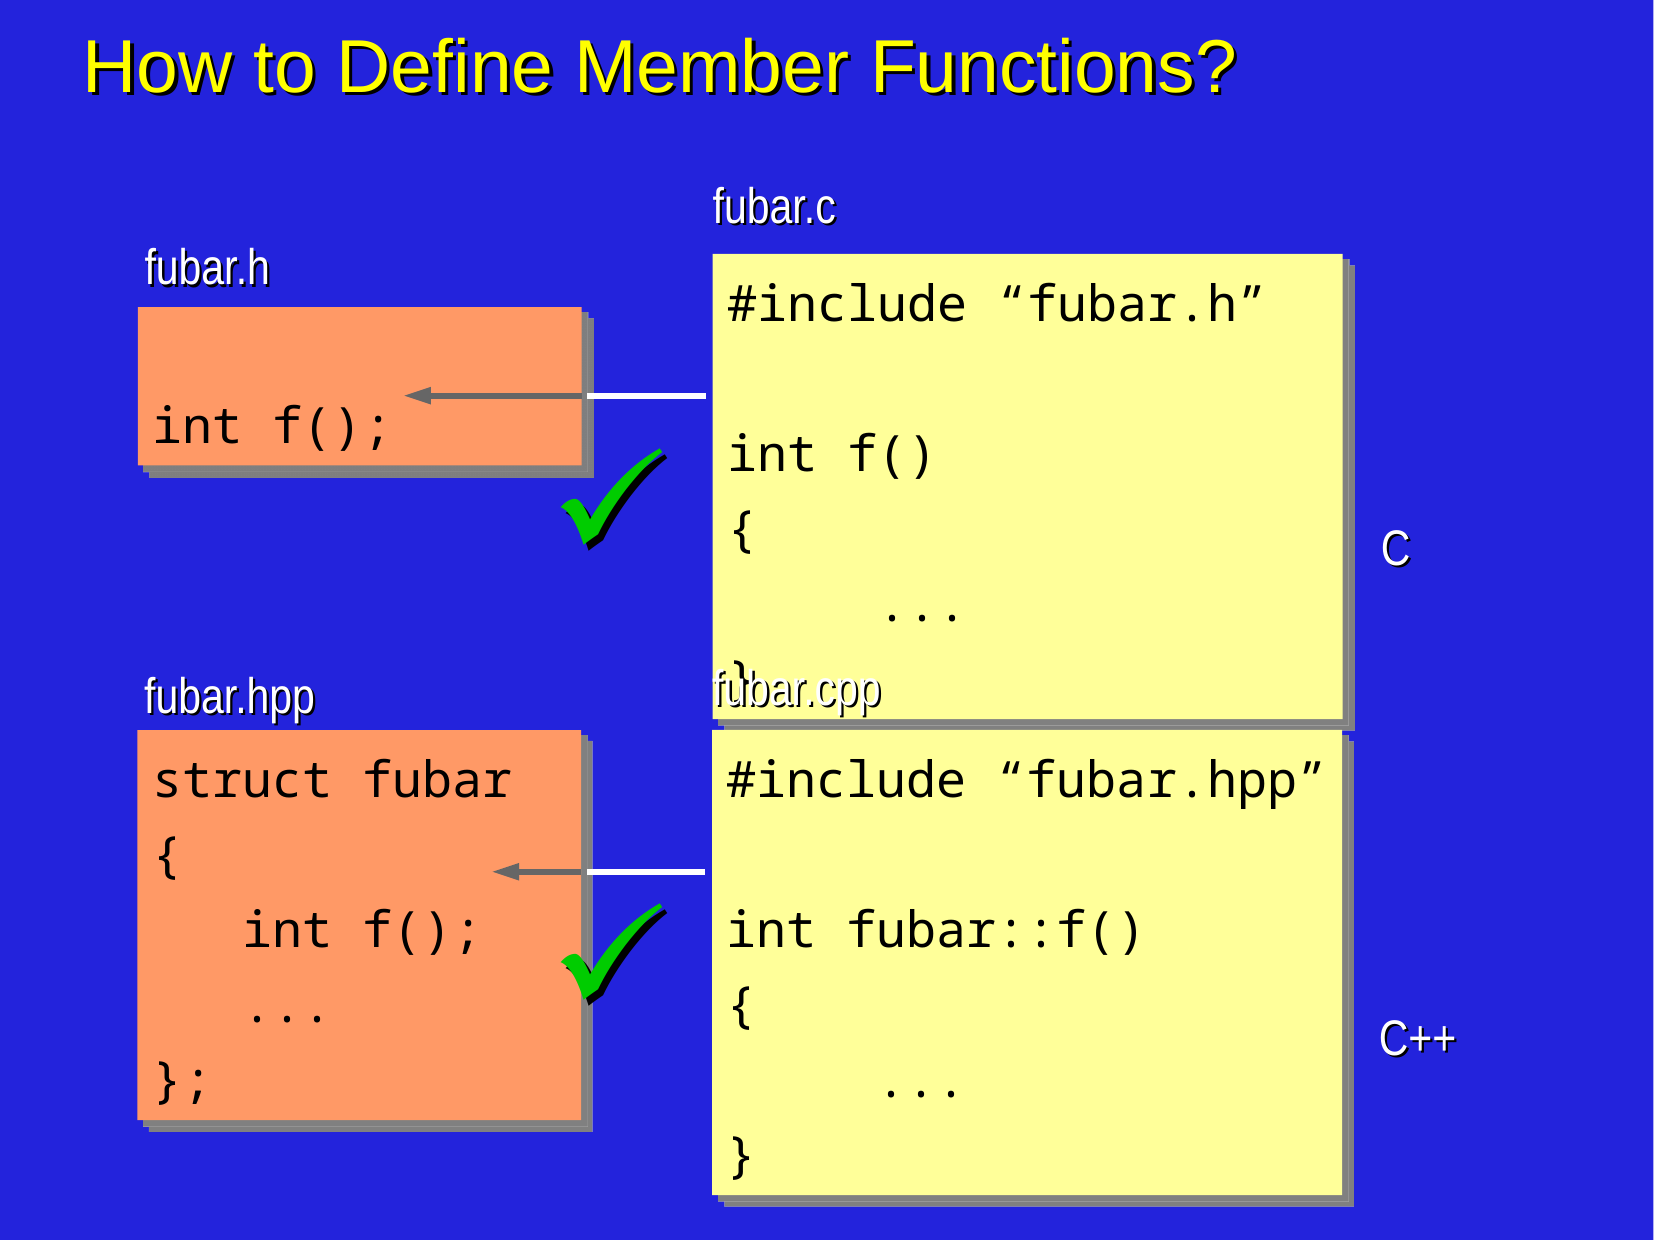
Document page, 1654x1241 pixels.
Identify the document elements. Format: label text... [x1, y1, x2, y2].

text_box C [1366, 507, 1557, 584]
text_box  [534, 407, 682, 603]
text_box C++ [1364, 997, 1555, 1074]
text_box fubar.h [129, 227, 516, 303]
title How to Define Member Functions? [82, 2, 1571, 130]
text_box int f(); [137, 307, 582, 466]
text_box #include “fubar.h” int f() { ... } [712, 253, 1343, 720]
text_box fubar.cpp [697, 647, 1084, 723]
text_box struct fubar { int f(); ... }; [137, 730, 582, 1121]
text_box  [534, 862, 682, 1057]
text_box fubar.c [697, 165, 1084, 241]
text_box fubar.hpp [129, 655, 516, 732]
text_box #include “fubar.hpp” int fubar::f() { ... } [712, 729, 1343, 1196]
